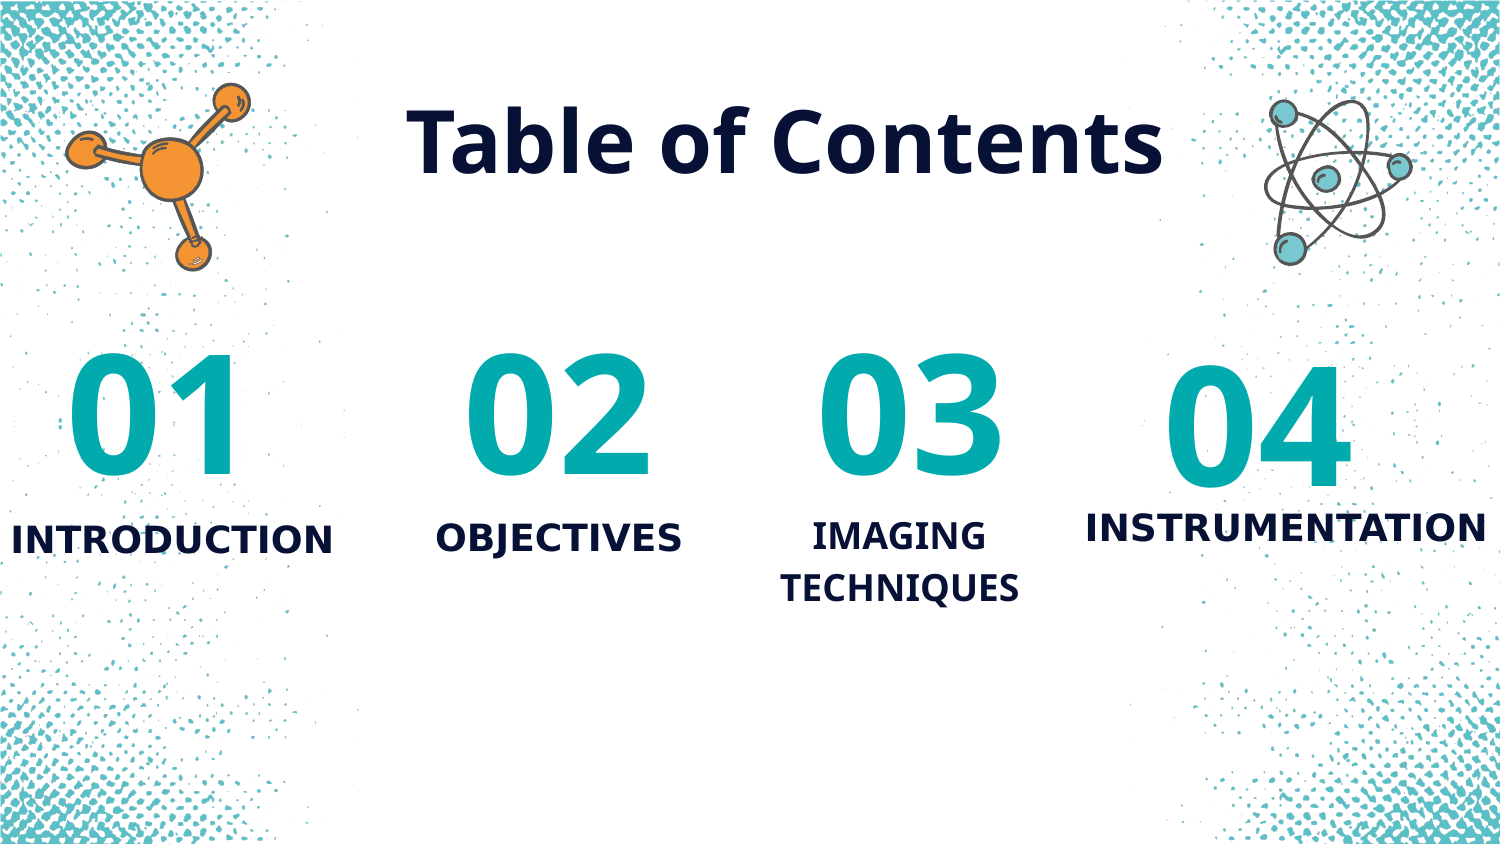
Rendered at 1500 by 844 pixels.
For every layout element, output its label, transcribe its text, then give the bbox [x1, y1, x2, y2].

text_box 04 [1148, 301, 1411, 511]
title 03 [772, 349, 1051, 468]
title INSTRUMENTATION [997, 467, 1500, 586]
title 01 [22, 349, 301, 468]
text_box IMAGING TECHNIQUES [765, 502, 1066, 649]
title INTRODUCTION [0, 480, 406, 598]
title Table of Contents [101, 91, 1471, 185]
title 02 [420, 349, 698, 468]
picture [0, 0, 1500, 844]
title OBJECTIVES [420, 477, 706, 596]
